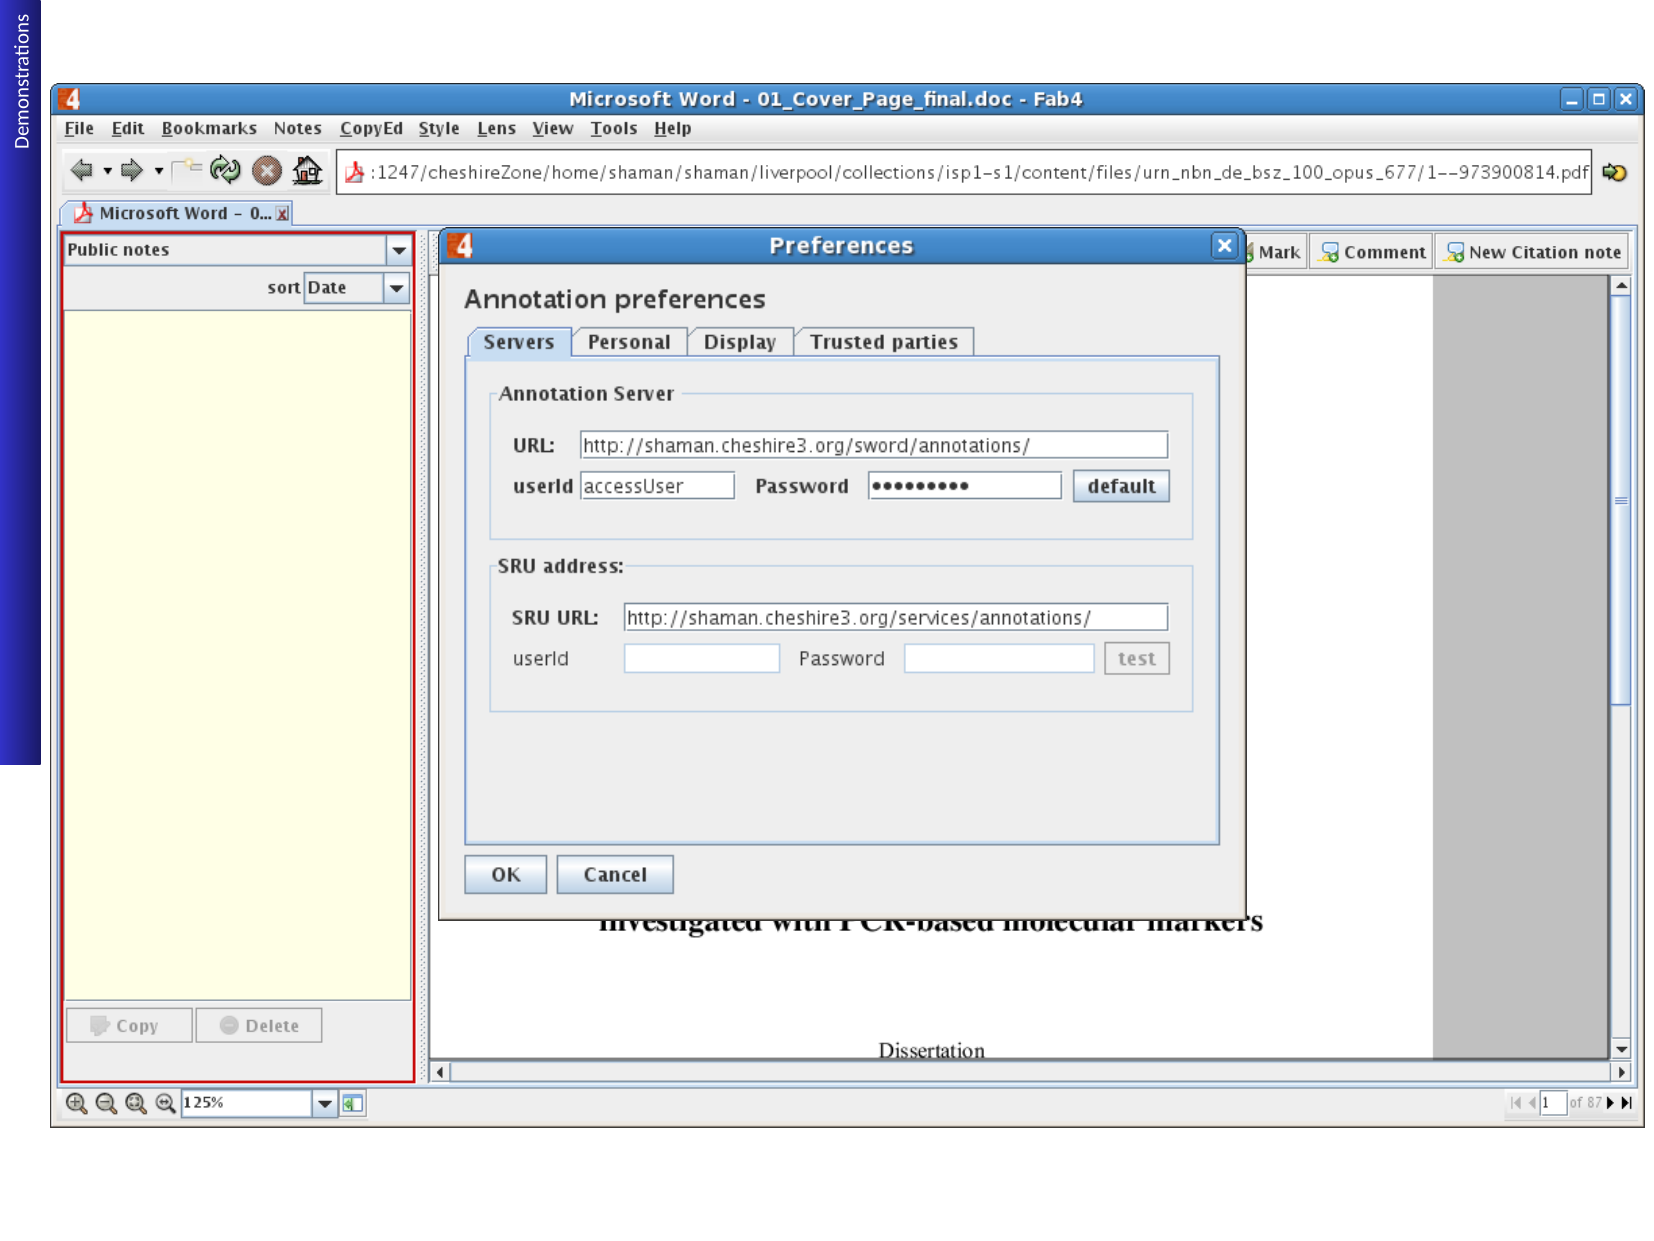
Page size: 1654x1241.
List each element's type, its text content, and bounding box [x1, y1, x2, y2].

text_box Demonstrations [0, 0, 41, 765]
picture [50, 83, 1645, 1128]
